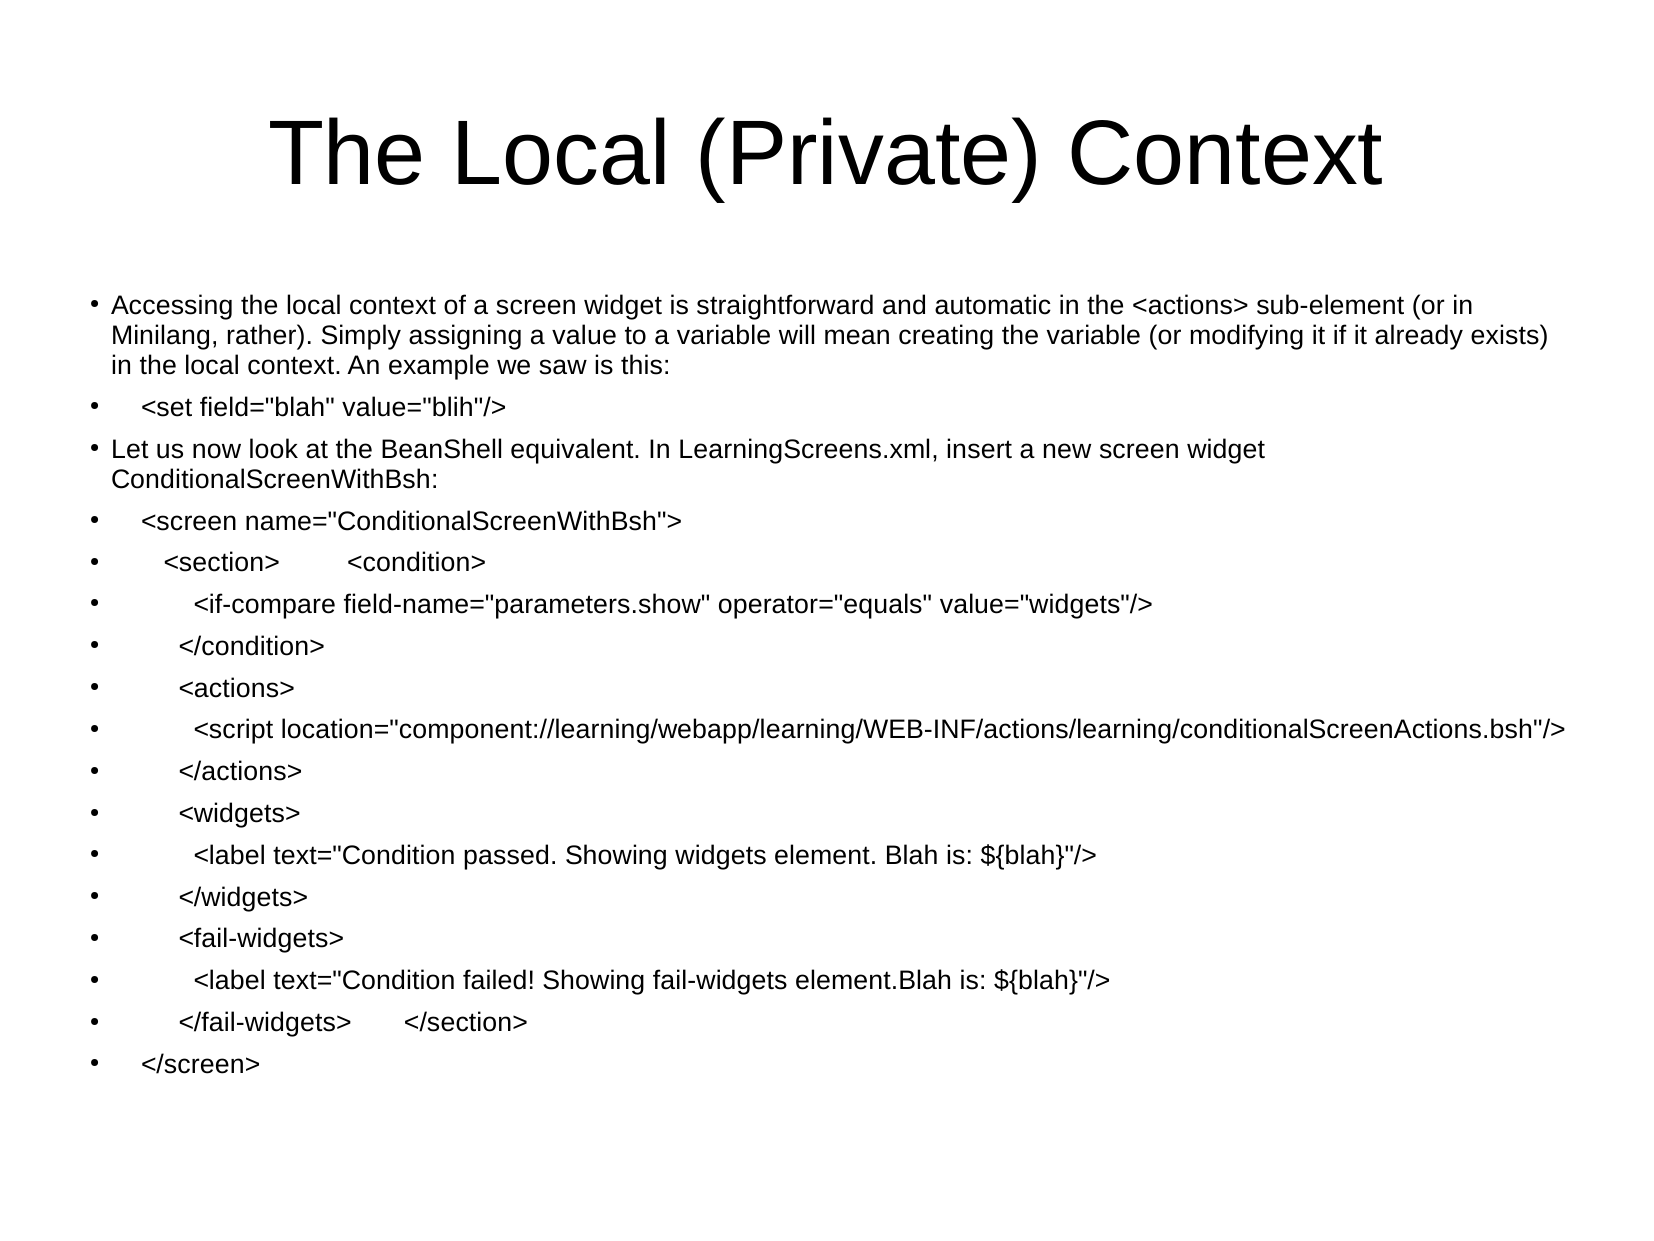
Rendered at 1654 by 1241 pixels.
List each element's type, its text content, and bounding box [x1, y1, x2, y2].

title The Local (Private) Context [82, 56, 1571, 250]
list Accessing the local context of a screen widget is straightforward and automatic in the <actions> sub-element (or in Minilang, rather). Simply assigning a value to a variable will mean creating the variable (or modifying it if it already exists) in the local context. An example we saw is this: <set field="blah" value="blih"/> Let us now look at the BeanShell equivalent. In LearningScreens.xml, insert a new screen widget ConditionalScreenWithBsh: <screen name="ConditionalScreenWithBsh"> <section> <condition> <if-compare field-name="parameters.show" operator="equals" value="widgets"/> </condition> <actions> <script location="component://learning/webapp/learning/WEB-INF/actions/learning/conditionalScreenActions.bsh"/> </actions> <widgets> <label text="Condition passed. Showing widgets element. Blah is: ${blah}"/> </widgets> <fail-widgets> <label text="Condition failed! Showing fail-widgets element.Blah is: ${blah}"/> </fail-widgets> </section> </screen> [82, 290, 1571, 1109]
